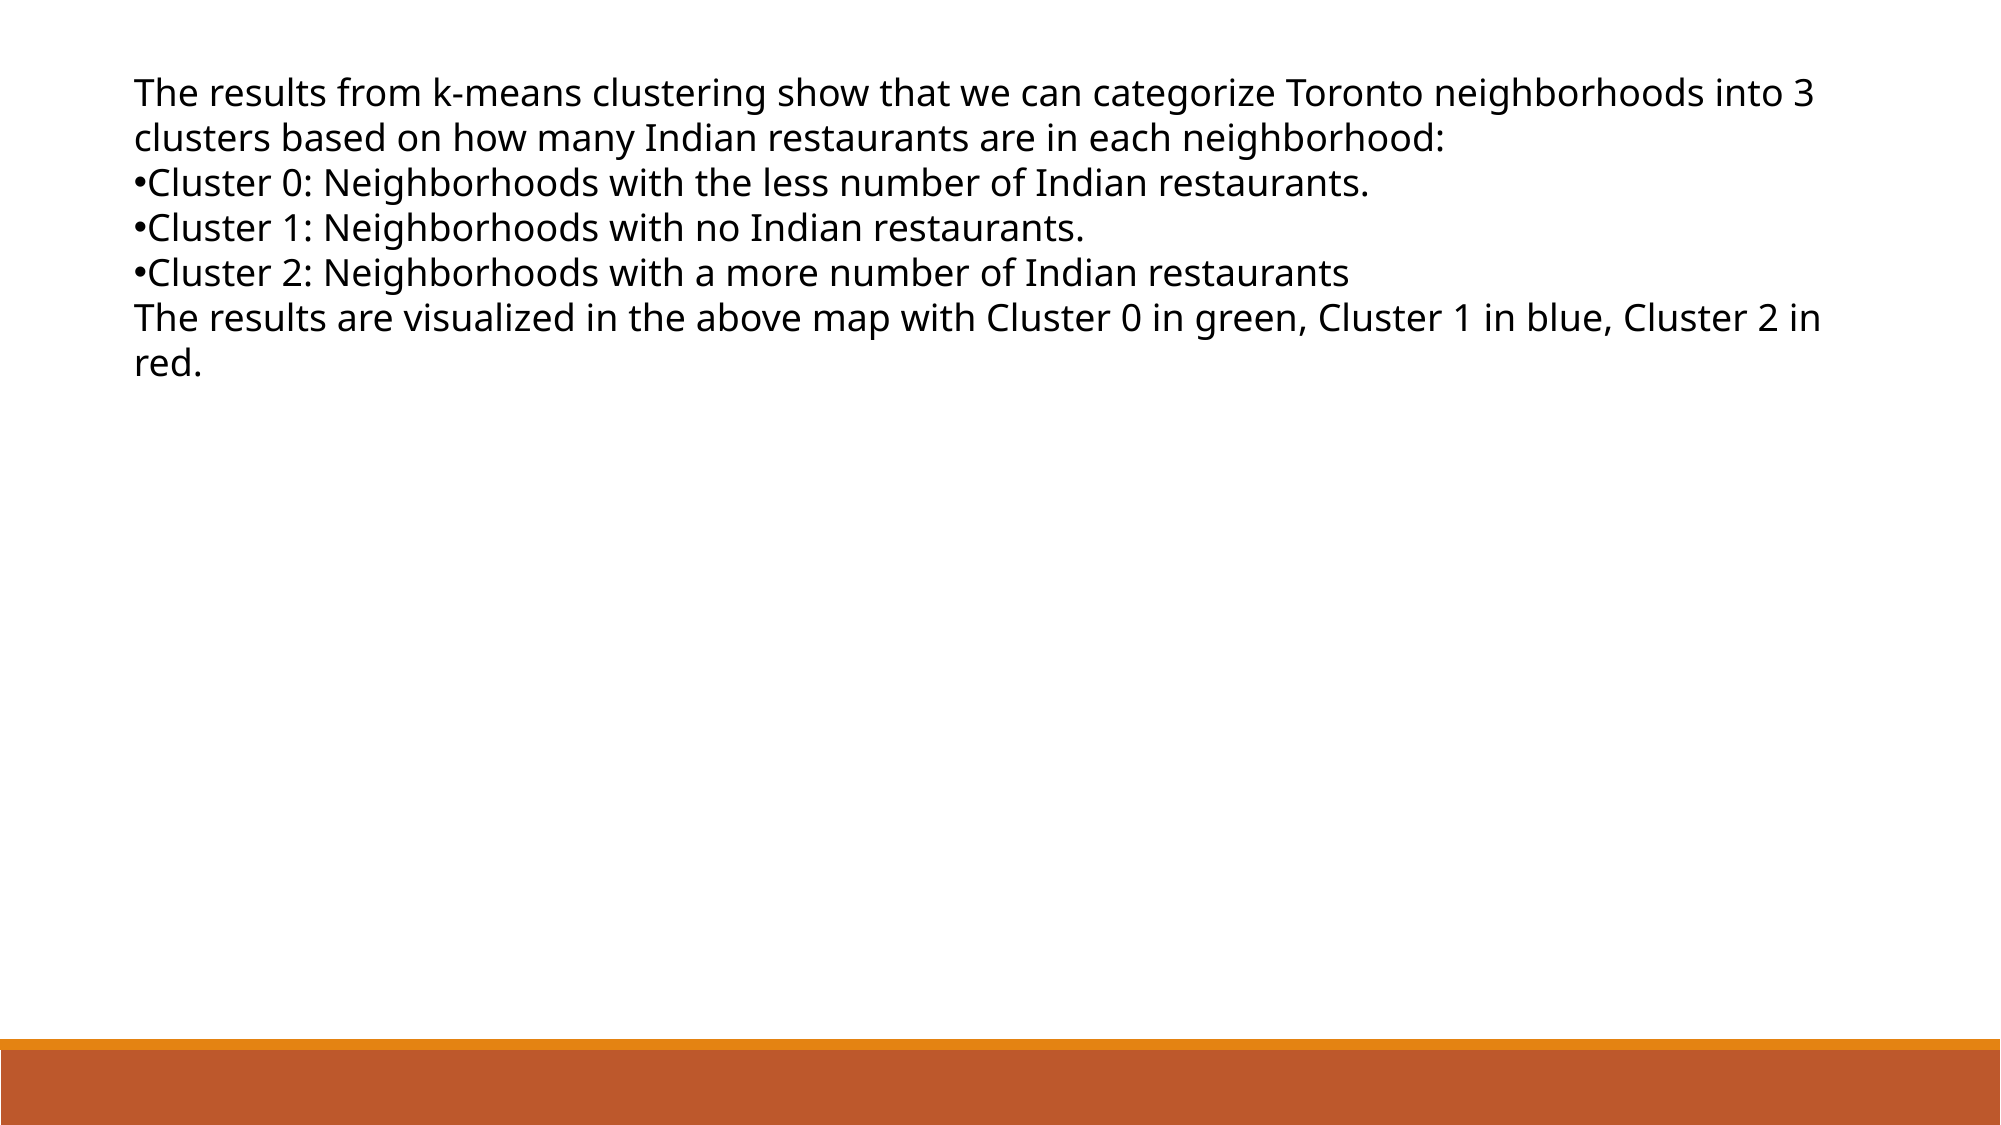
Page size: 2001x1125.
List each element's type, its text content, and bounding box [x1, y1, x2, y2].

text_box The results from k-means clustering show that we can categorize Toronto neighborhoods into 3 clusters based on how many Indian restaurants are in each neighborhood: Cluster 0: Neighborhoods with the less number of Indian restaurants. Cluster 1: Neighborhoods with no Indian restaurants. Cluster 2: Neighborhoods with a more number of Indian restaurants The results are visualized in the above map with Cluster 0 in green, Cluster 1 in blue, Cluster 2 in red. [118, 61, 1882, 349]
